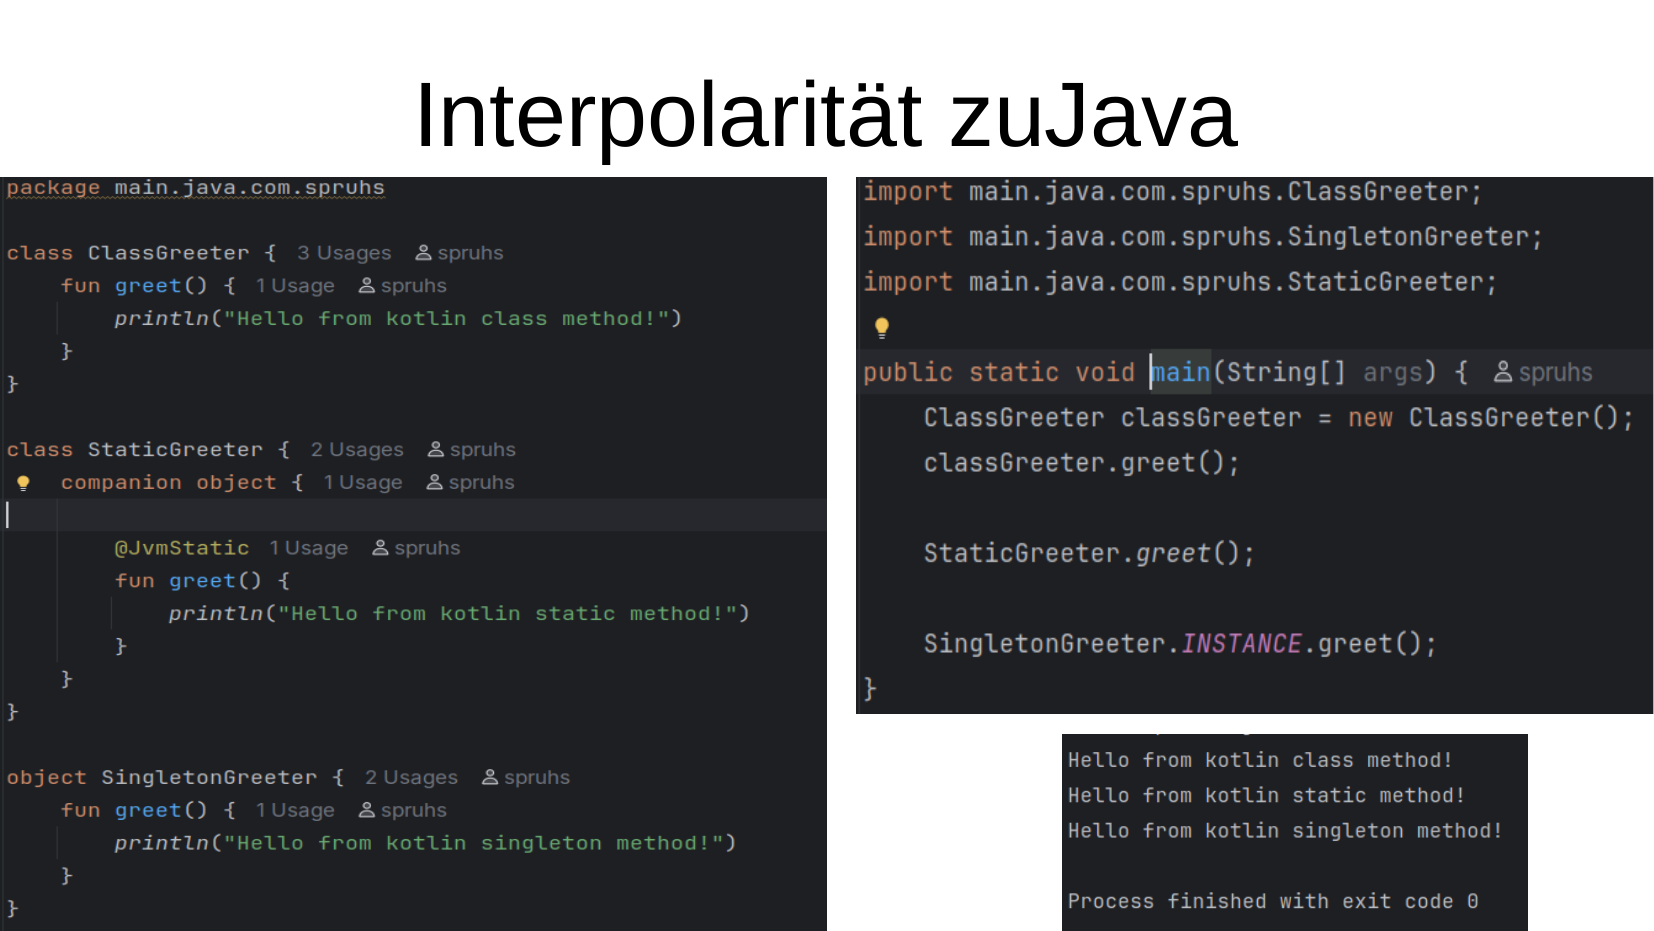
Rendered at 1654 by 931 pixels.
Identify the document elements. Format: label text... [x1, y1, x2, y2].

title Interpolarität zuJava [82, 37, 1571, 193]
picture [0, 177, 827, 931]
picture [856, 177, 1654, 714]
picture [1062, 734, 1528, 931]
